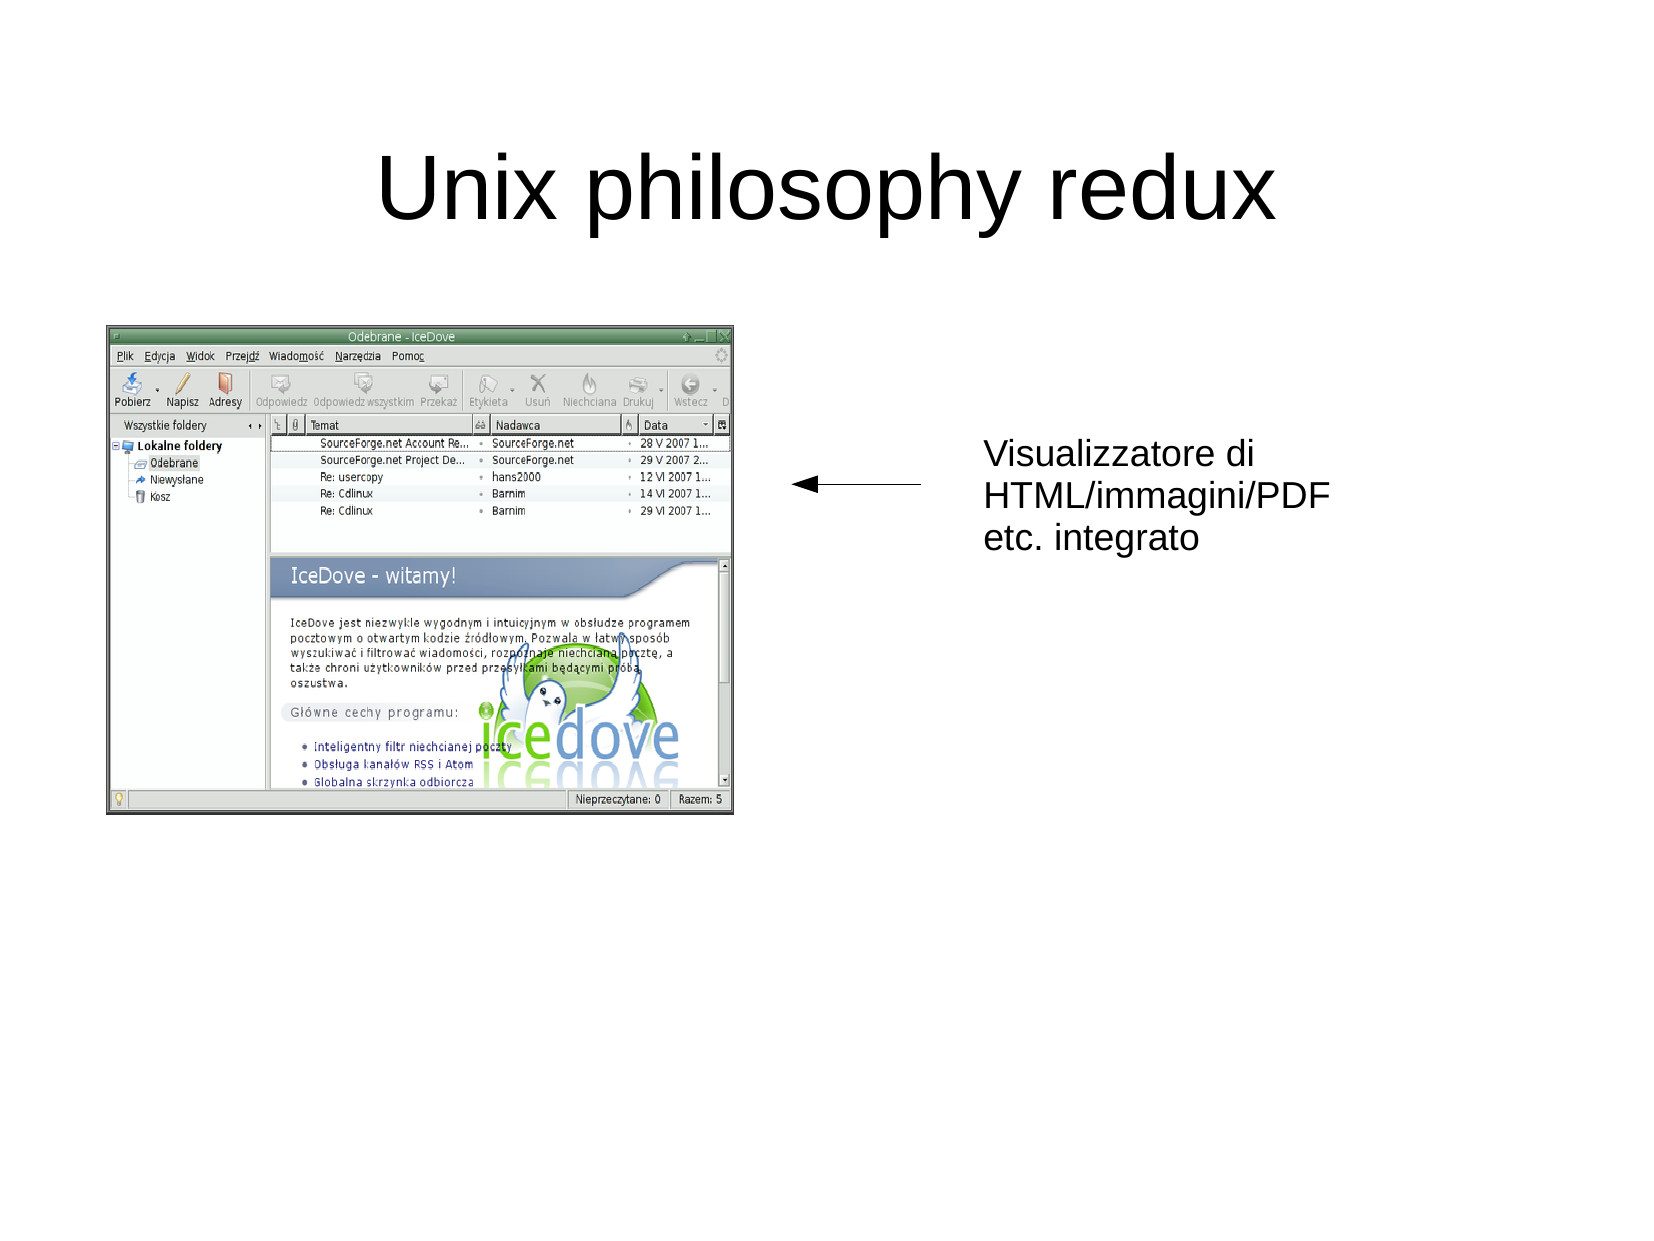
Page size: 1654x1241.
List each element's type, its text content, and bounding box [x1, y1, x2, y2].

picture [106, 325, 734, 815]
text_box Visualizzatore di HTML/immagini/PDF etc. integrato [968, 425, 1359, 566]
title Unix philosophy redux [82, 84, 1571, 292]
